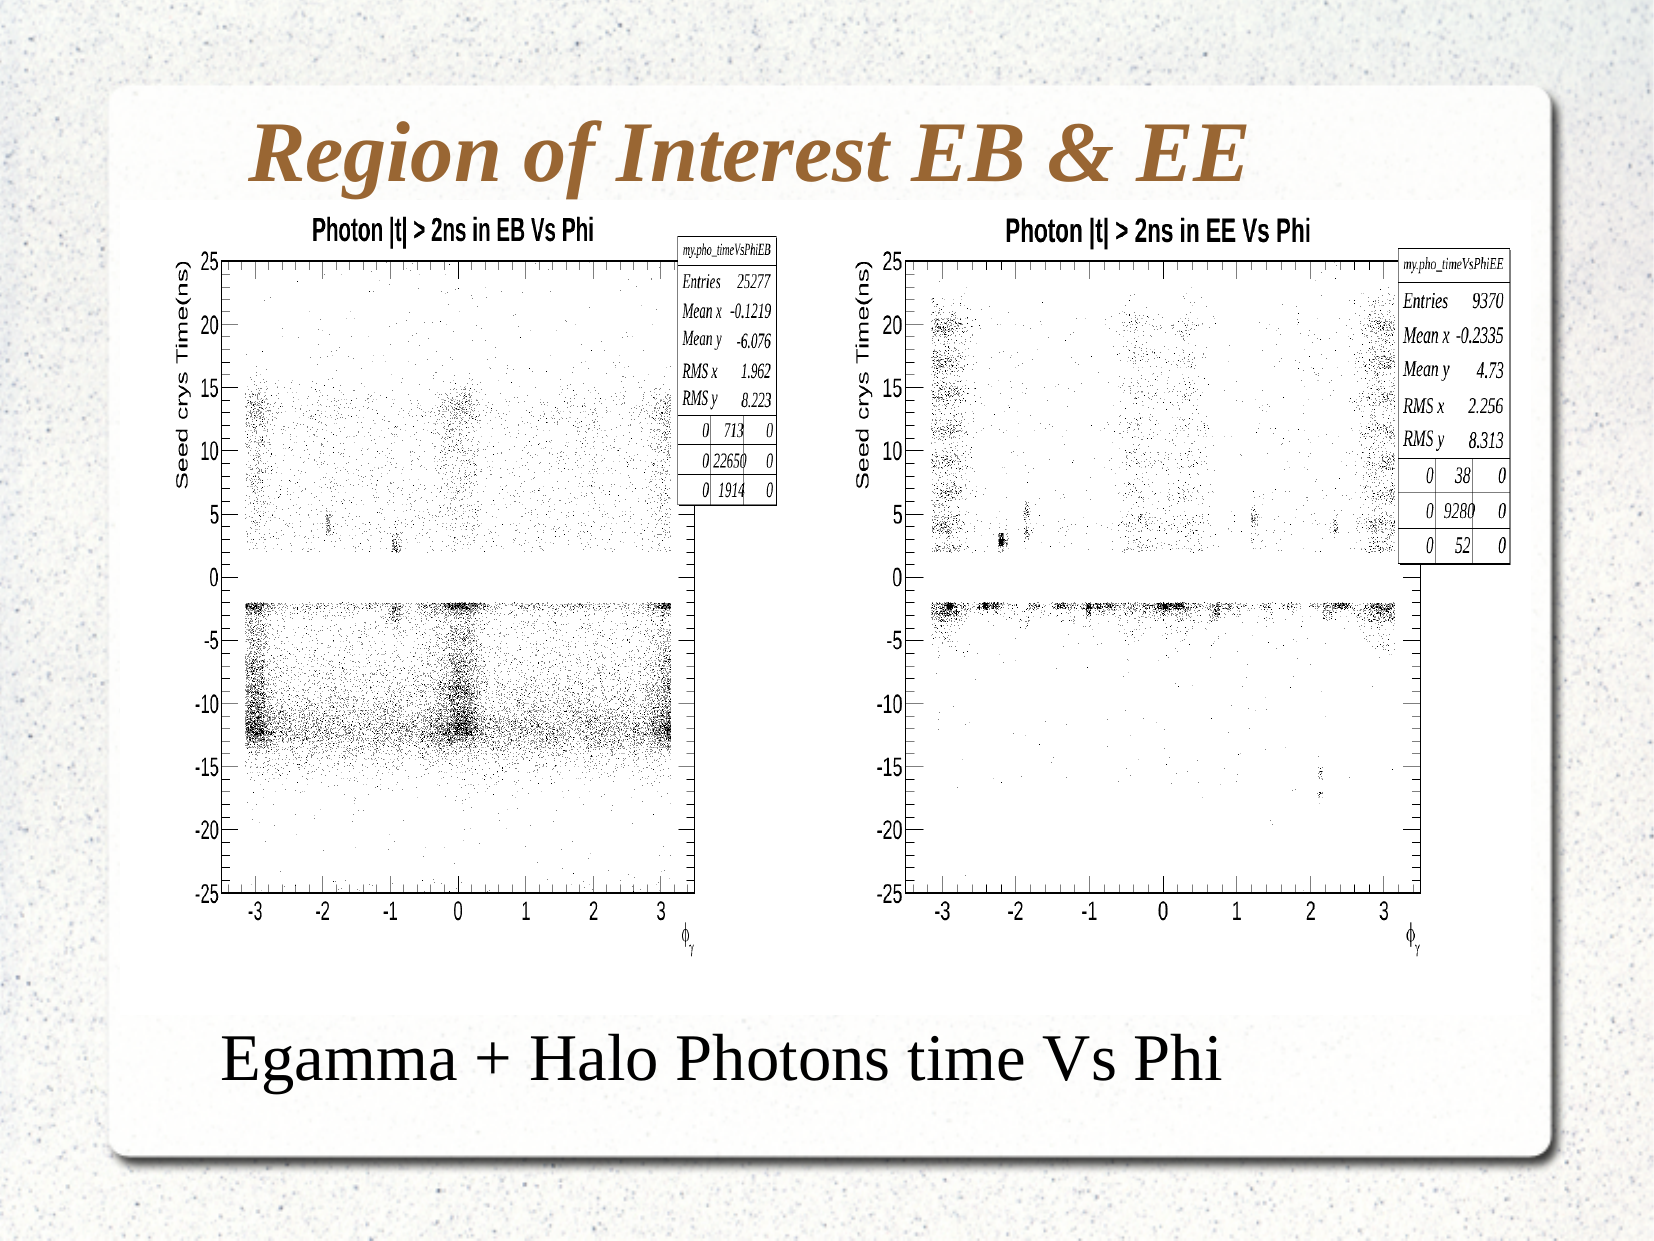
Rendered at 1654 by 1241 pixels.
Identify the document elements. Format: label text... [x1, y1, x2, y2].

title Region of Interest EB & EE [180, 105, 1321, 200]
picture [0, 0, 1654, 1241]
list Egamma + Halo Photons time Vs Phi [150, 1020, 1383, 1096]
